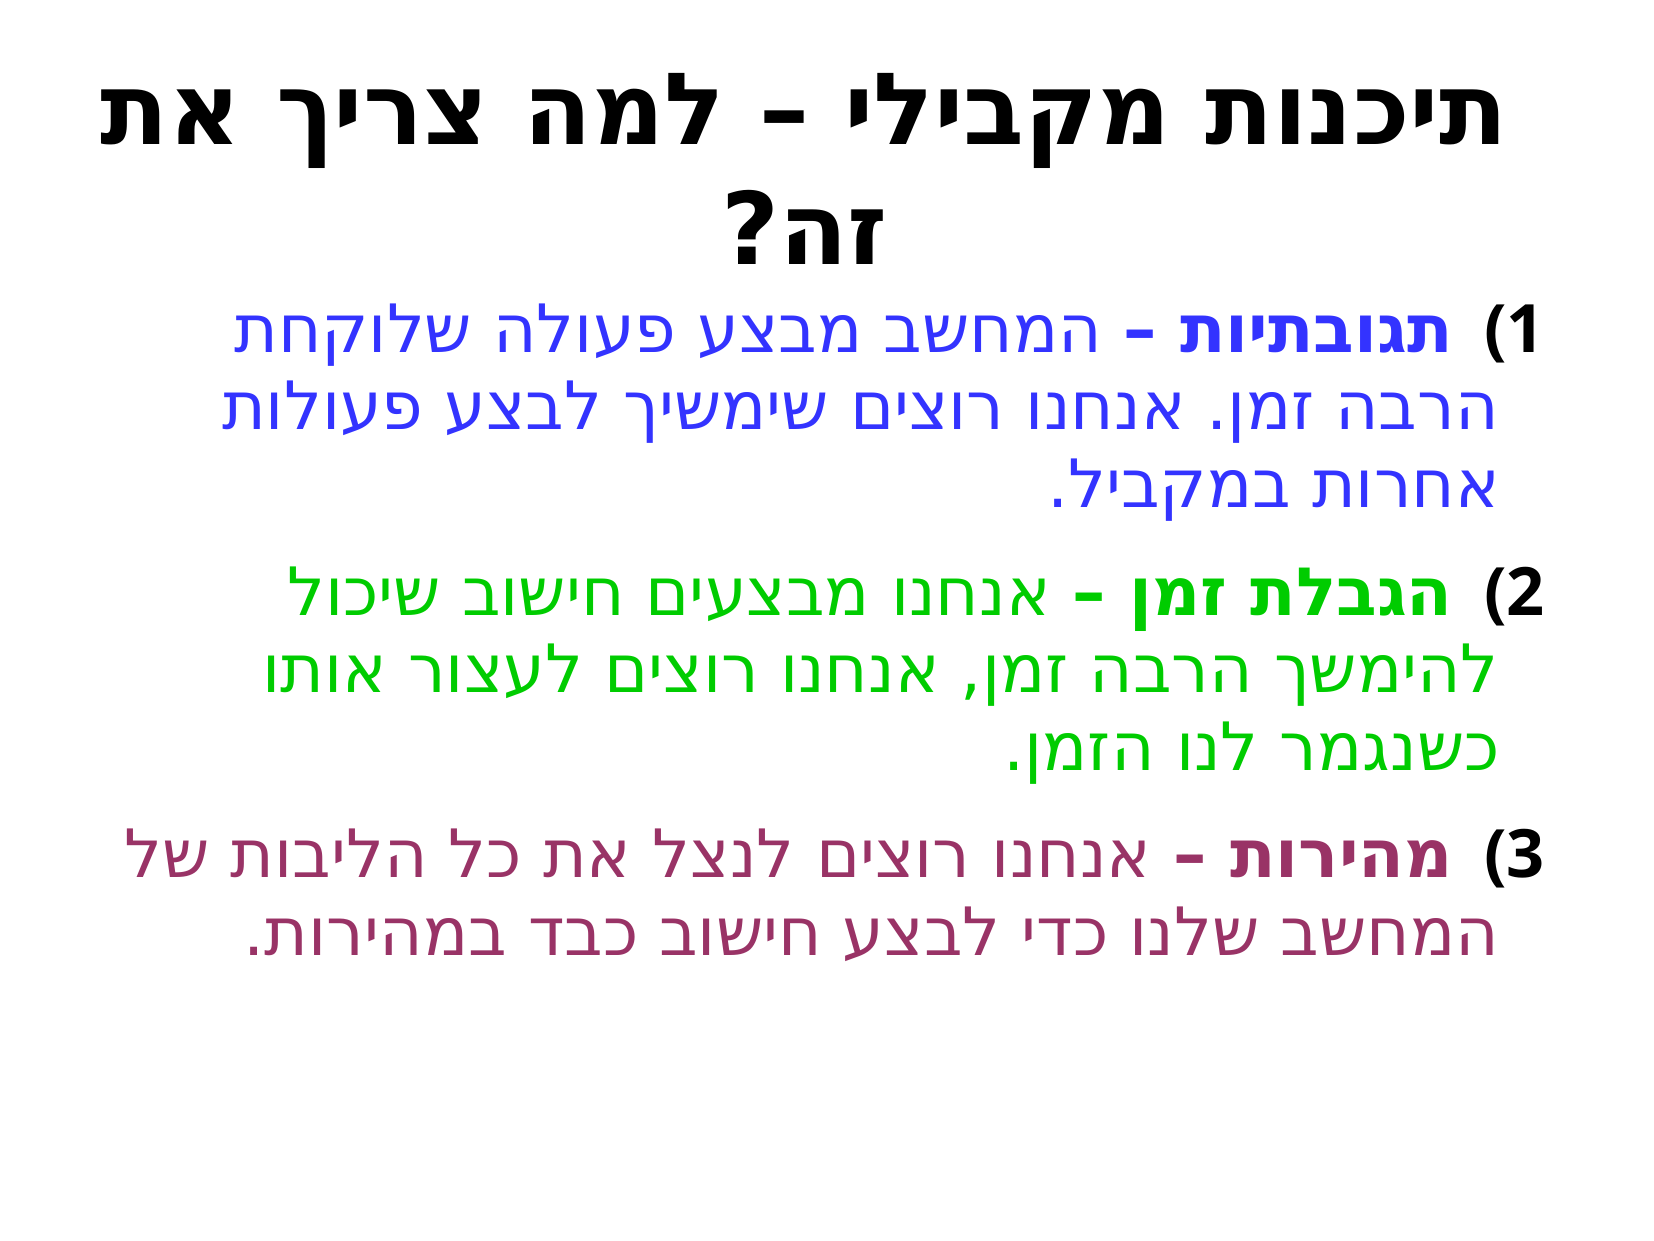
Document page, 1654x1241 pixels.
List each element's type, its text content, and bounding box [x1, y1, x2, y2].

list תגובתיות – המחשב מבצע פעולה שלוקחת הרבה זמן. אנחנו רוצים שימשיך לבצע פעולות אחרות במקביל. הגבלת זמן – אנחנו מבצעים חישוב שיכול להימשך הרבה זמן, אנחנו רוצים לעצור אותו כשנגמר לנו הזמן. מהירות – אנחנו רוצים לנצל את כל הליבות של המחשב שלנו כדי לבצע חישוב כבד במהירות. [82, 290, 1571, 1126]
title תיכנות מקבילי – למה צריך את זה? [63, 45, 1546, 271]
